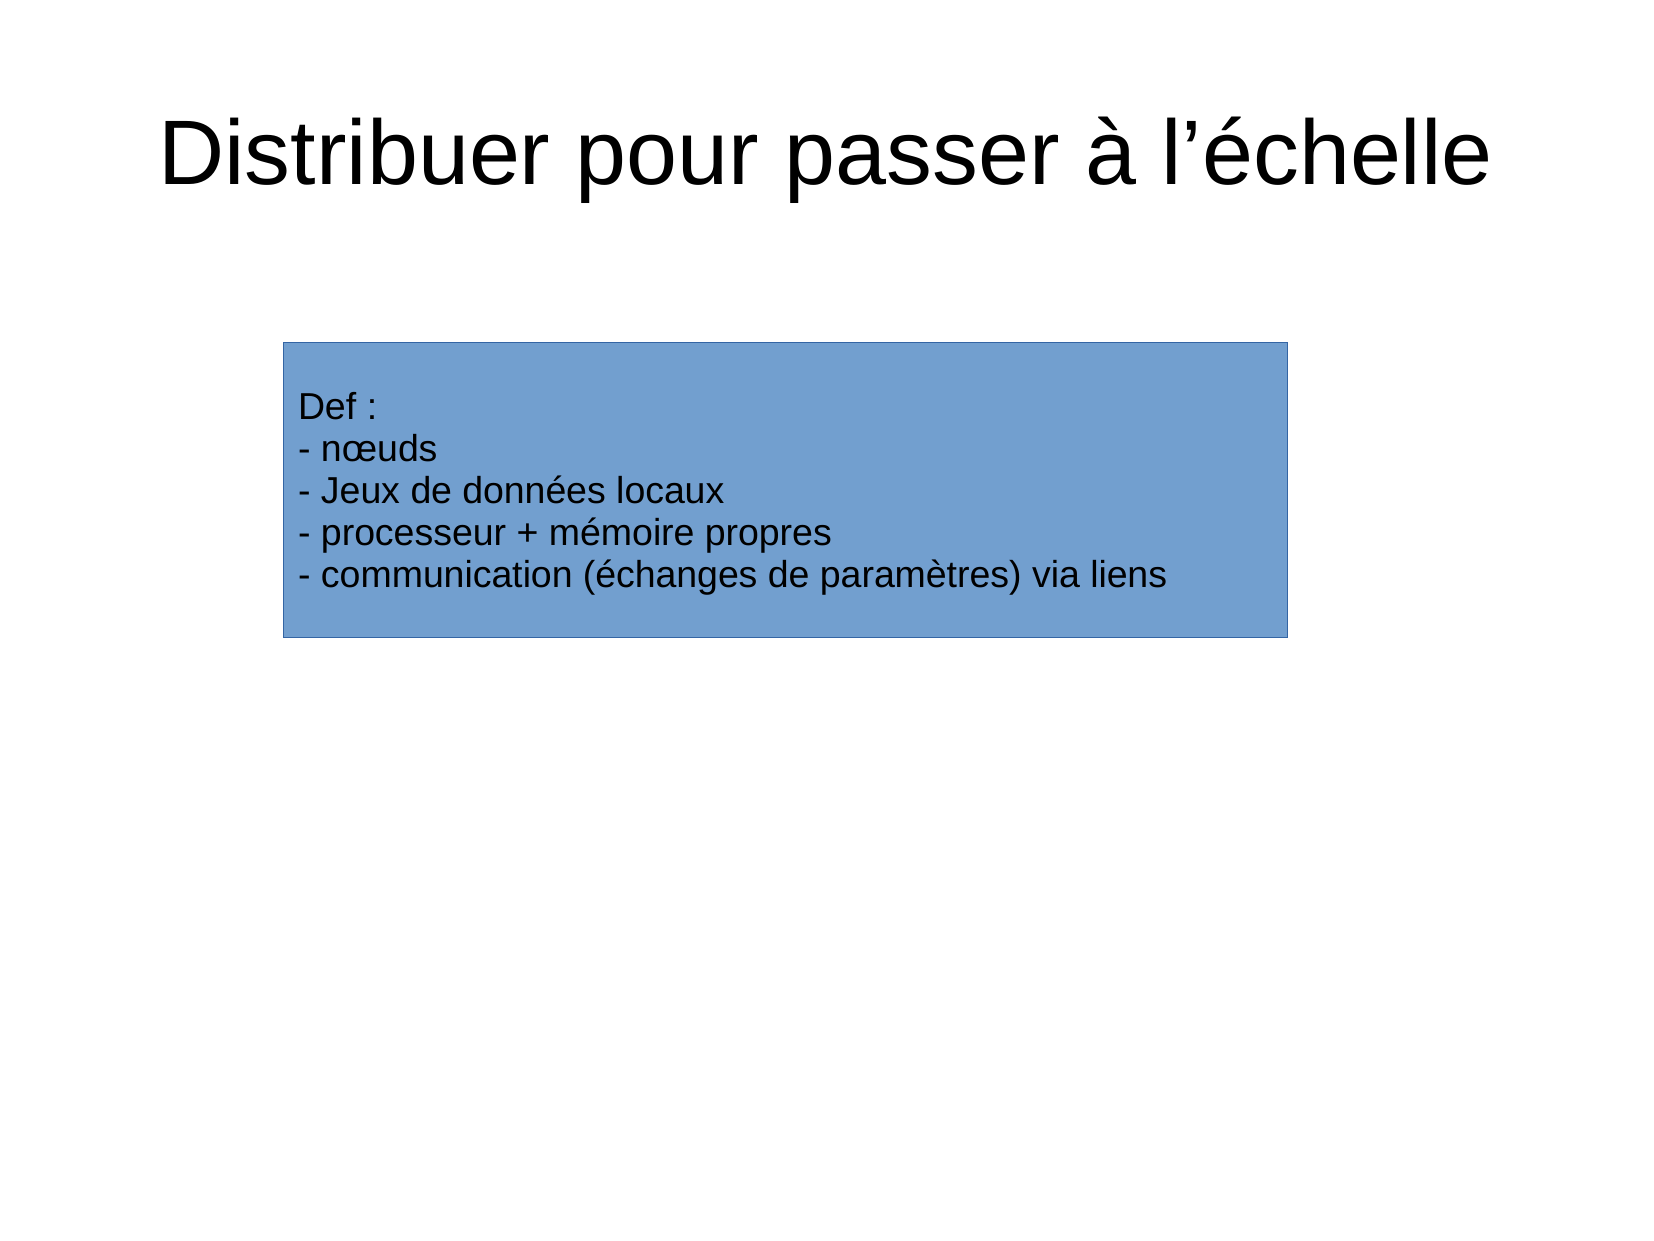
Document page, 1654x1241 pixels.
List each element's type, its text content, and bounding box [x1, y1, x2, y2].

text_box Def : - nœuds - Jeux de données locaux - processeur + mémoire propres - communication (échanges de paramètres) via liens [283, 342, 1288, 638]
title Distribuer pour passer à l’échelle [82, 49, 1571, 257]
